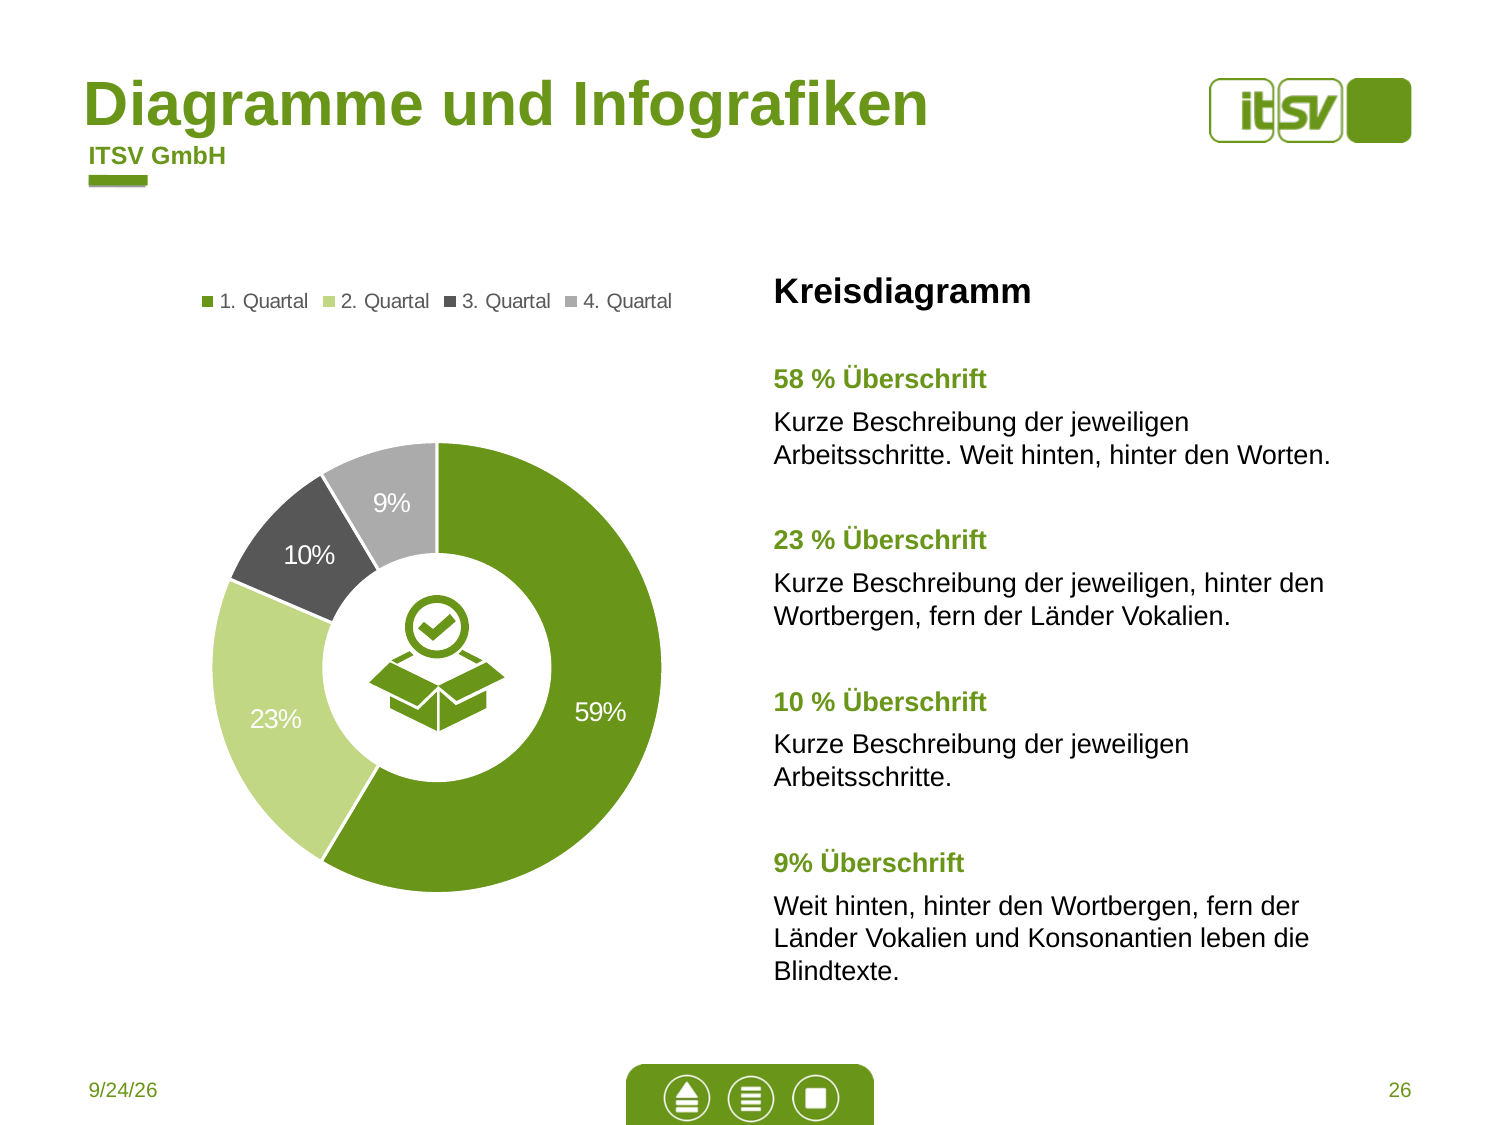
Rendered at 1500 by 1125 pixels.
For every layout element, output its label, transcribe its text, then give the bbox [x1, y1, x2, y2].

text_box [405, 595, 469, 659]
slide_number <number> [1074, 1076, 1412, 1115]
picture [626, 1064, 874, 1125]
subtitle Kreisdiagramm [773, 268, 1353, 312]
picture [1209, 78, 1412, 143]
list 58 % Überschrift Kurze Beschreibung der jeweiligen Arbeitsschritte. Weit hinten, hinter den Worten. 23 % Überschrift Kurze Beschreibung der jeweiligen, hinter den Wortbergen, fern der Länder Vokalien. 10 % Überschrift Kurze Beschreibung der jeweiligen Arbeitsschritte. 9% Überschrift Weit hinten, hinter den Wortbergen, fern der Länder Vokalien und Konsonantien leben die Blindtexte. [773, 361, 1353, 1006]
title Diagramme und Infografiken [83, 62, 1196, 139]
text_box [458, 649, 483, 664]
text_box [390, 691, 437, 731]
text_box [439, 690, 487, 731]
text_box [369, 651, 505, 707]
slide_number 2/24/20 [88, 1076, 425, 1115]
chart [147, 273, 727, 1006]
